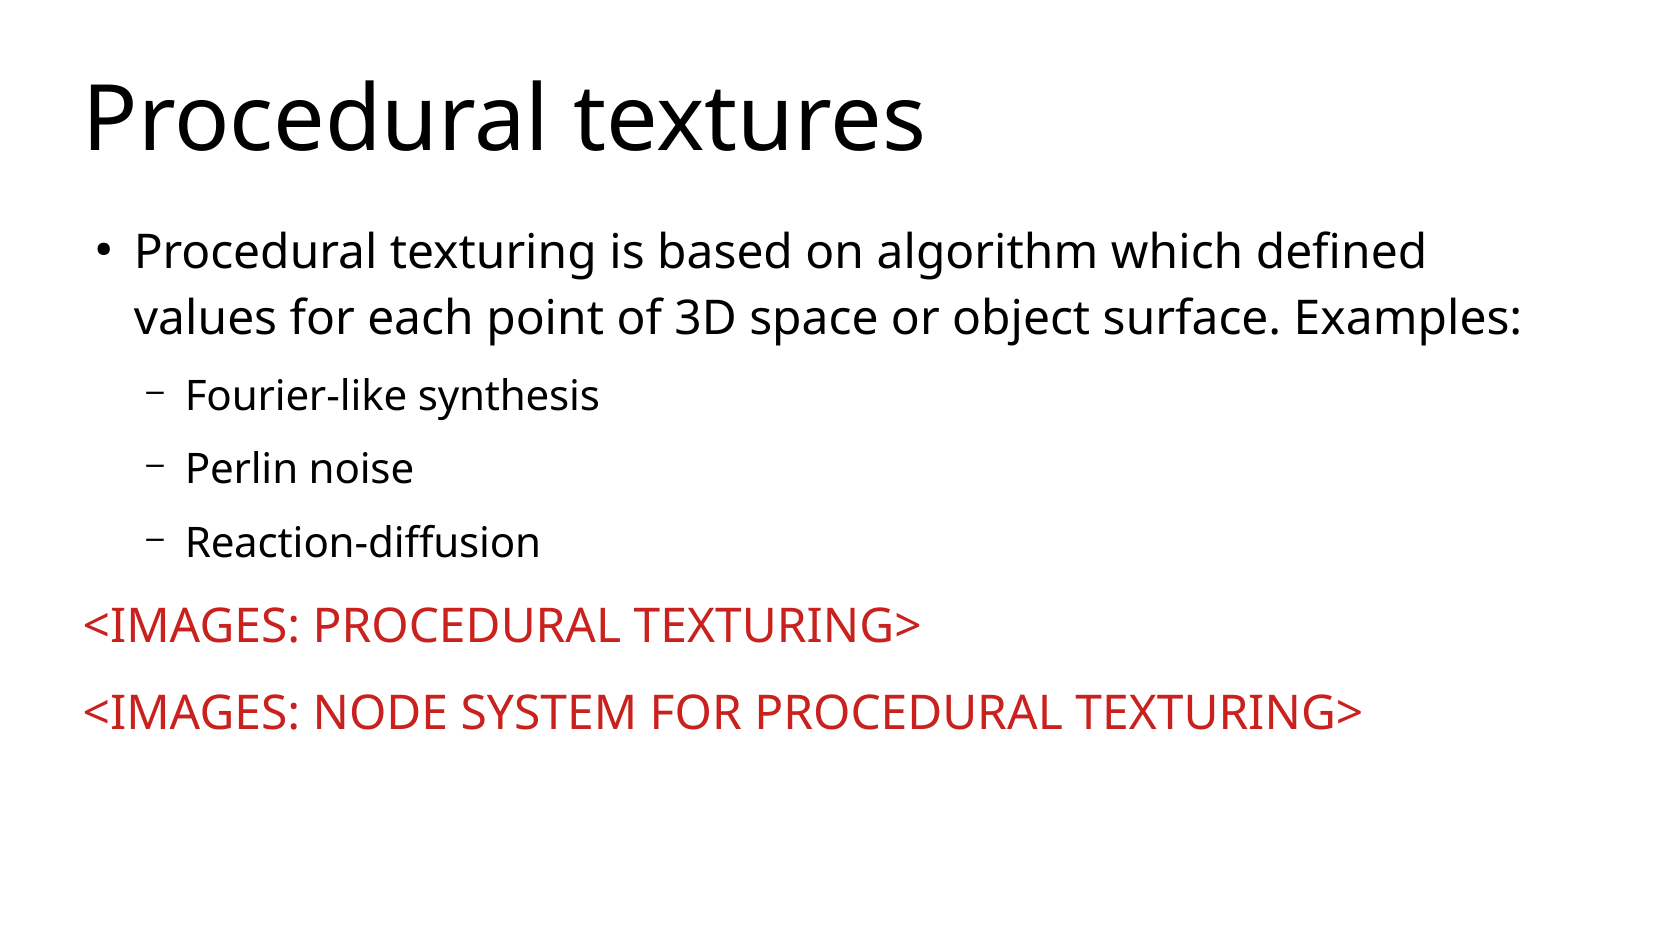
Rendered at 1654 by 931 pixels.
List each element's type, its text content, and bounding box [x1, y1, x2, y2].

list Procedural texturing is based on algorithm which defined values for each point of 3D space or object surface. Examples: Fourier-like synthesis Perlin noise Reaction-diffusion <IMAGES: PROCEDURAL TEXTURING> <IMAGES: NODE SYSTEM FOR PROCEDURAL TEXTURING> [82, 217, 1571, 758]
title Procedural textures [82, 37, 1571, 193]
